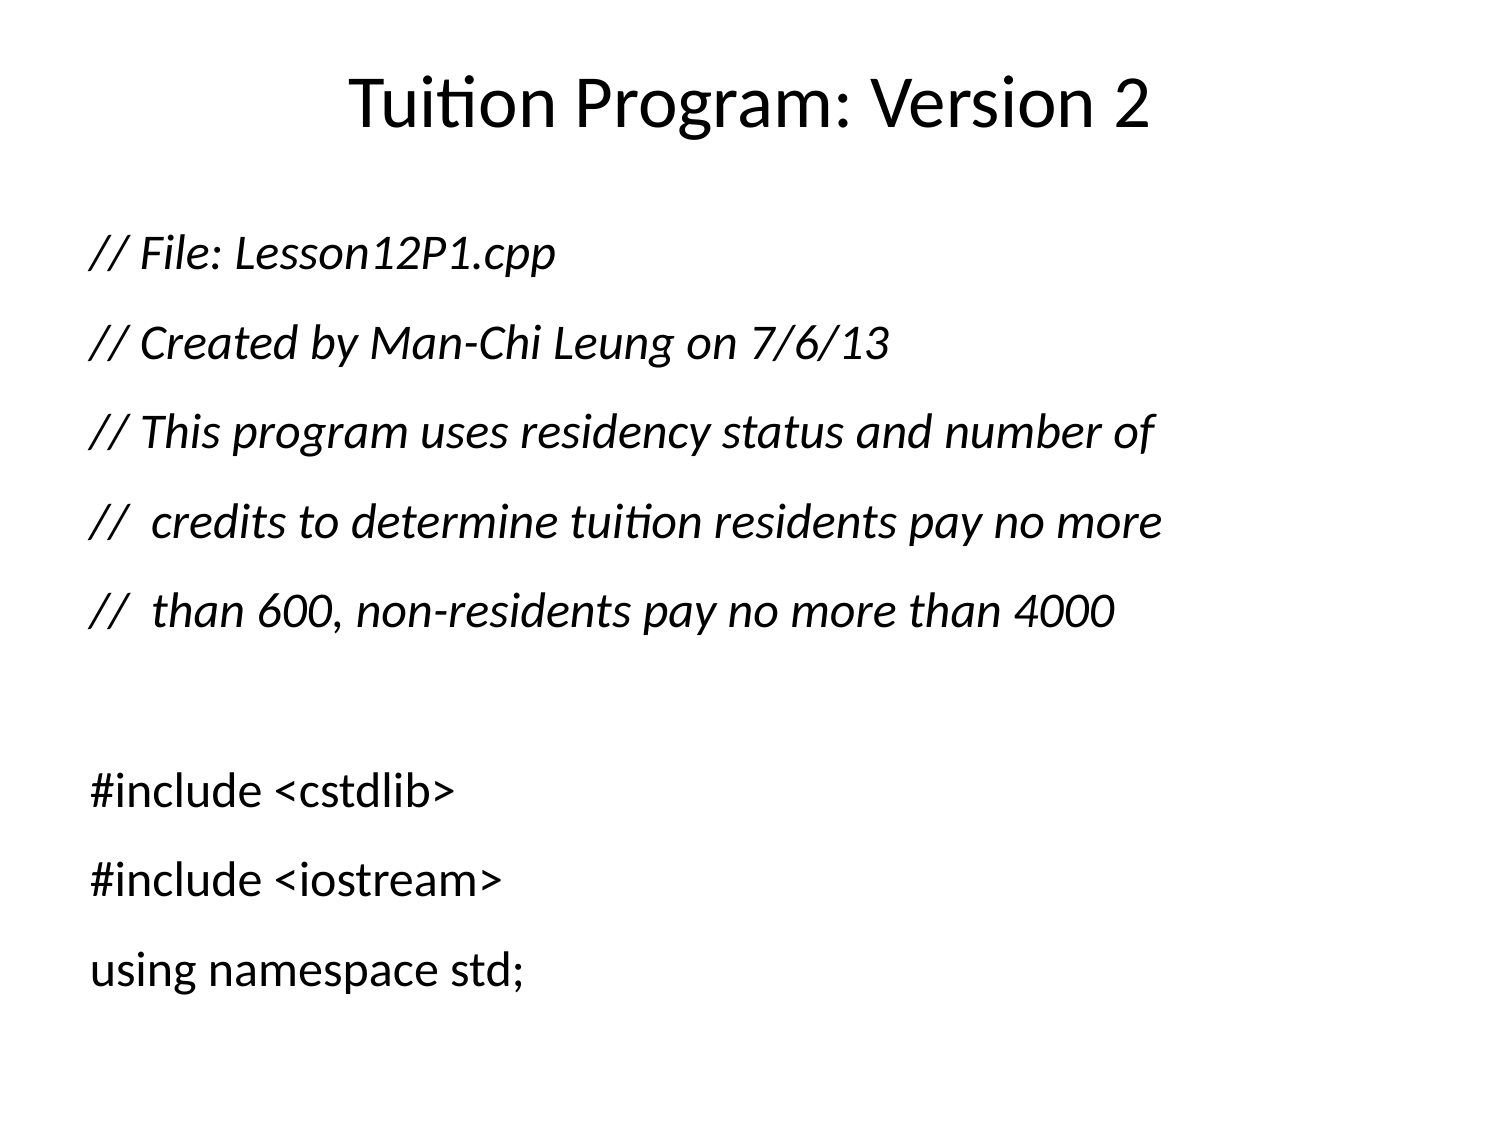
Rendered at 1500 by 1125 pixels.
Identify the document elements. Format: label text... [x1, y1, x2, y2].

title Tuition Program: Version 2 [75, 45, 1425, 212]
list // File: Lesson12P1.cpp // Created by Man-Chi Leung on 7/6/13 // This program uses residency status and number of // credits to determine tuition residents pay no more // than 600, non-residents pay no more than 4000 #include <cstdlib> #include <iostream> using namespace std; [75, 212, 1450, 955]
